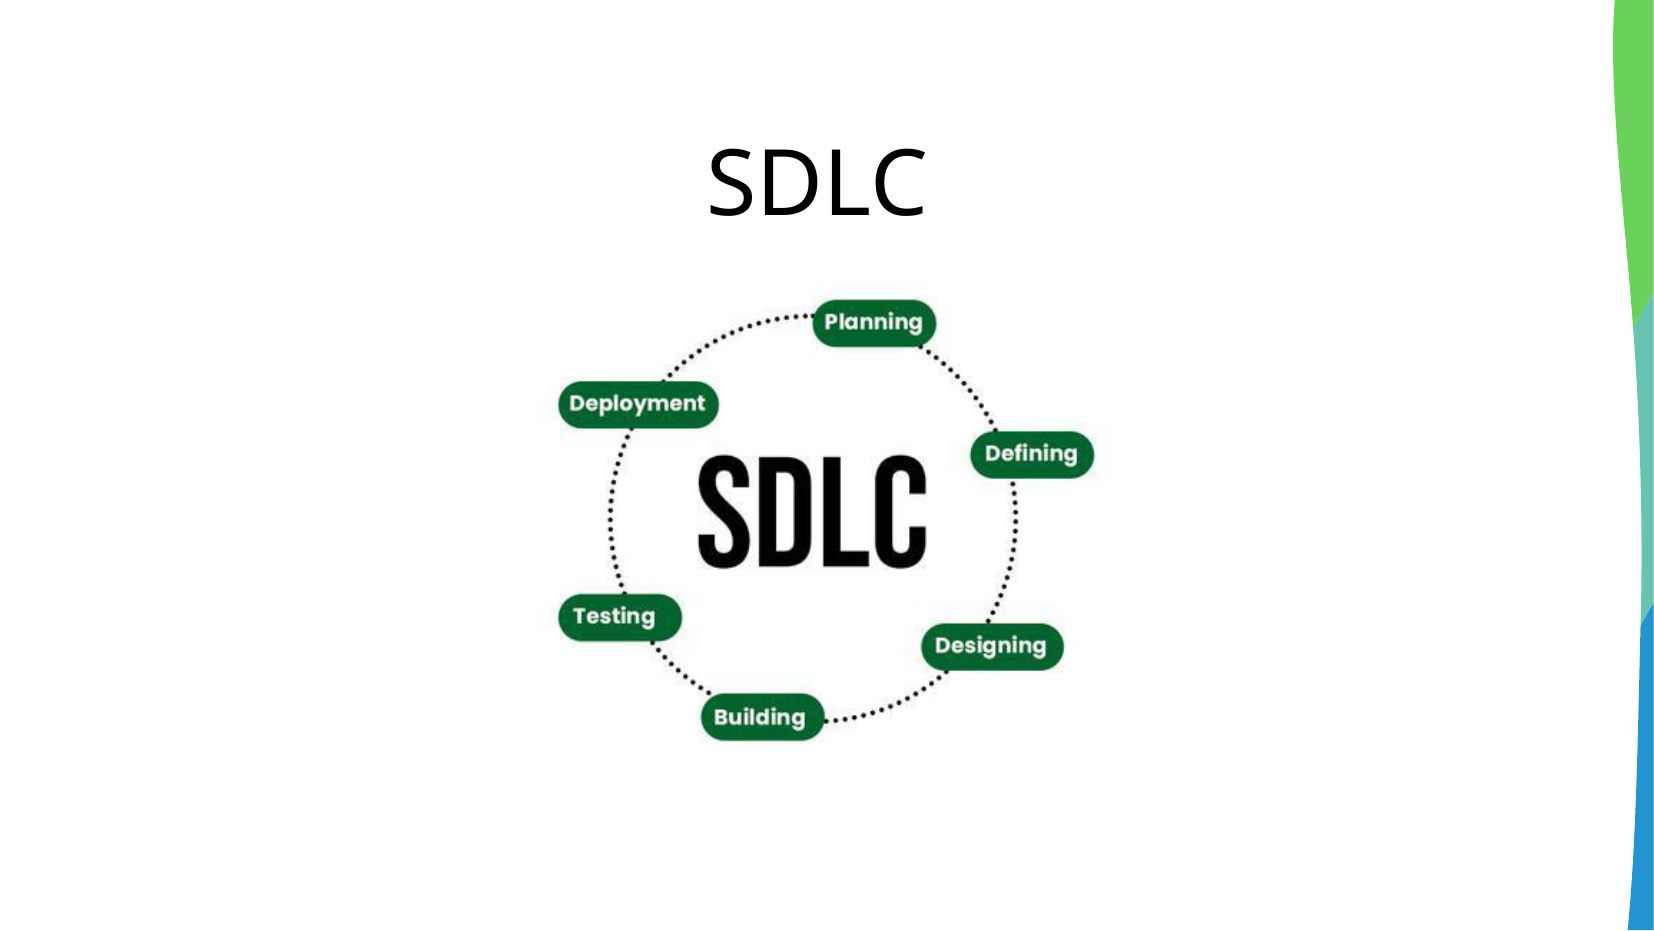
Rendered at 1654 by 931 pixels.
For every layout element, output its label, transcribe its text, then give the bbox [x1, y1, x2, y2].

picture [354, 284, 1299, 757]
title SDLC [105, 102, 1530, 258]
